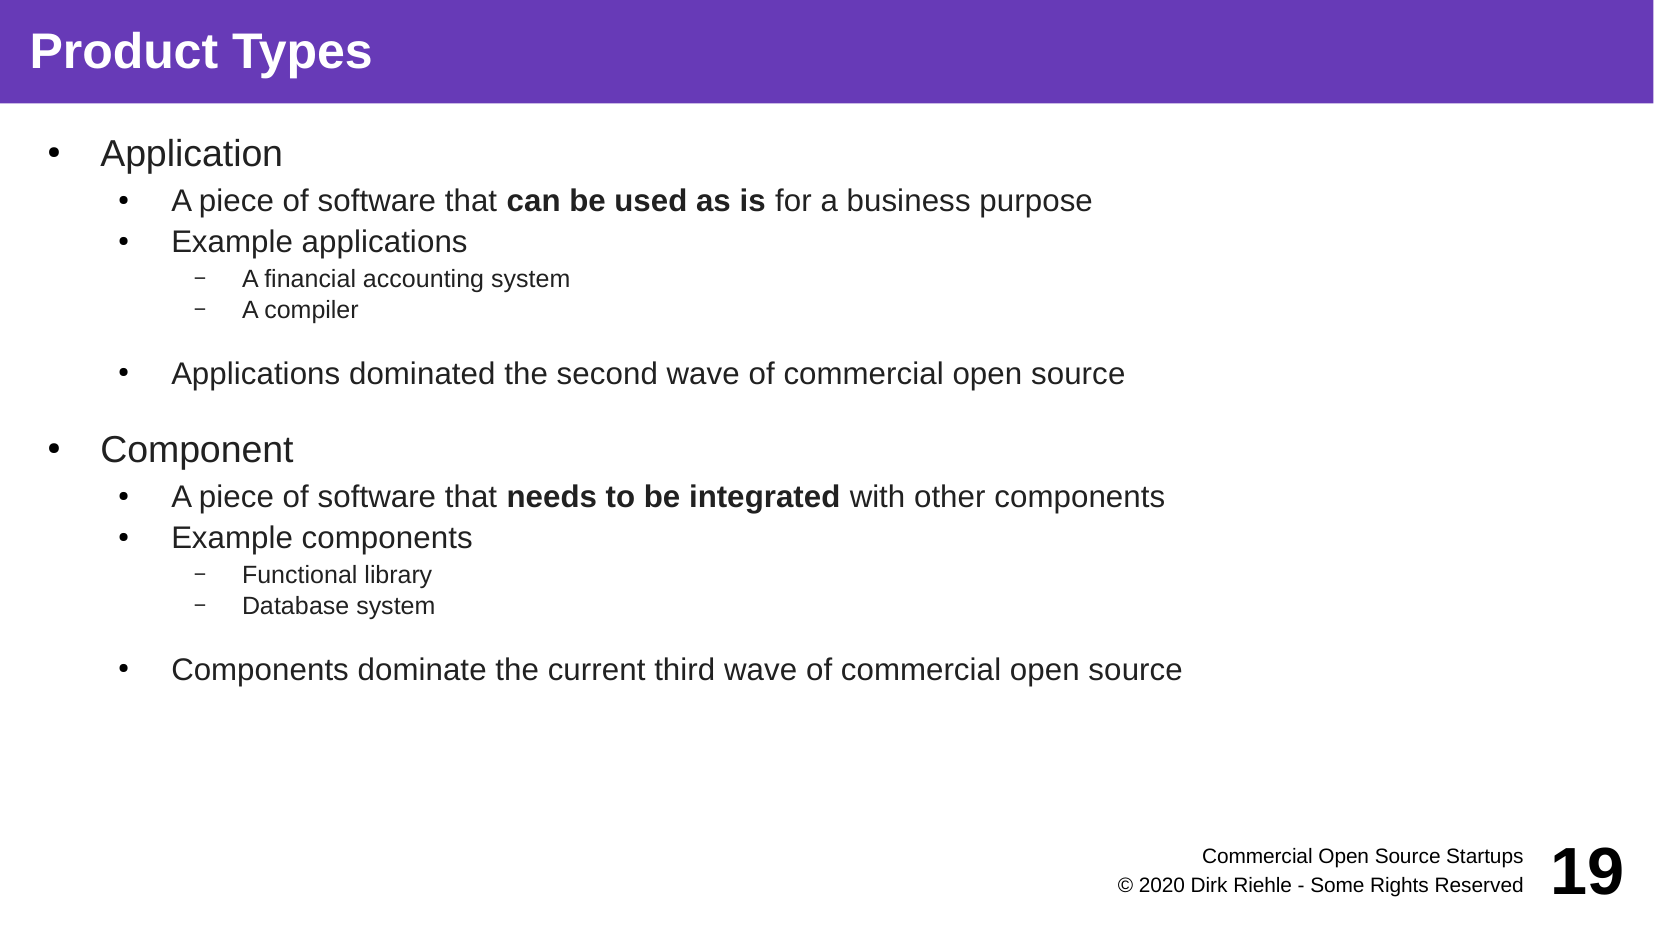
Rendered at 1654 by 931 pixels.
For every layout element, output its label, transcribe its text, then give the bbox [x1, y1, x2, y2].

list Application A piece of software that can be used as is for a business purpose Example applications A financial accounting system A compiler Applications dominated the second wave of commercial open source Component A piece of software that needs to be integrated with other components Example components Functional library Database system Components dominate the current third wave of commercial open source [29, 132, 1625, 813]
title Product Types [0, 0, 1654, 104]
